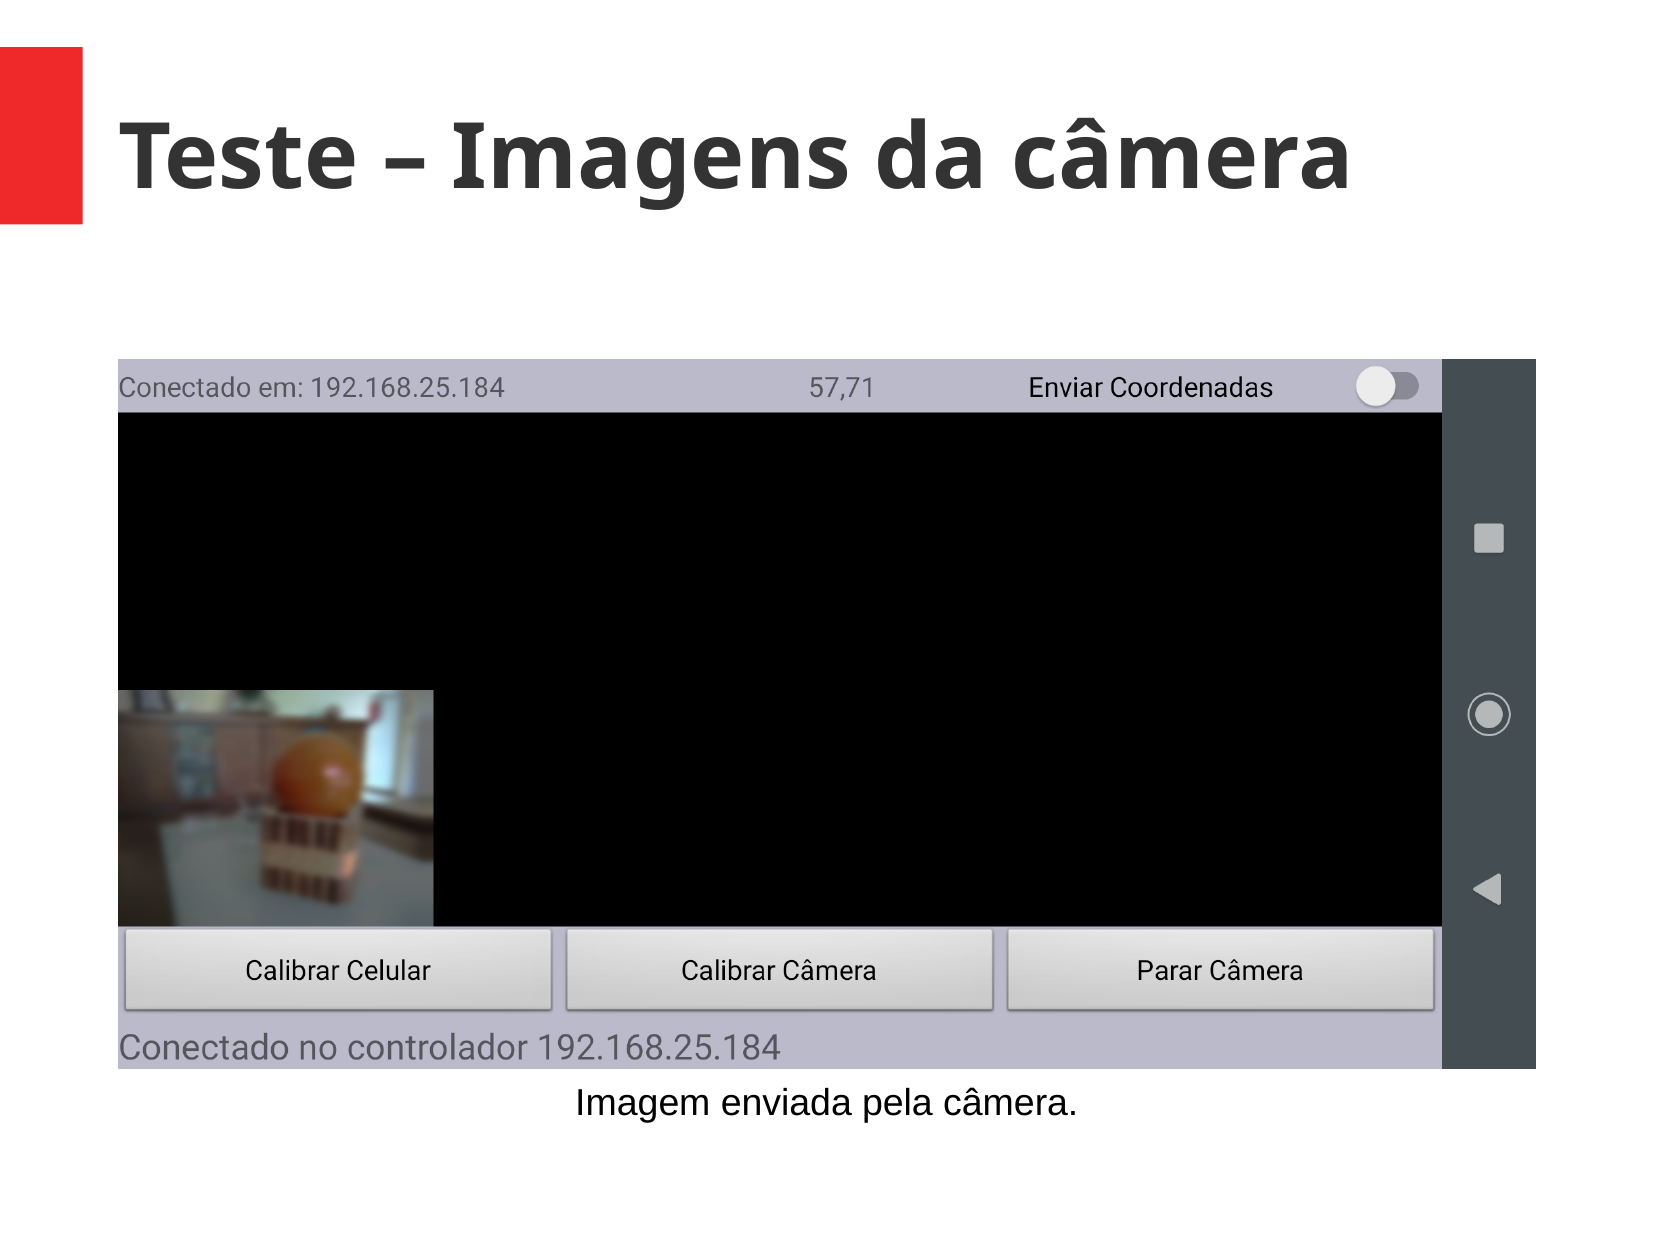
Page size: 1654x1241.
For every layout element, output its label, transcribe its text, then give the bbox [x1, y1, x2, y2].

picture [118, 359, 1536, 1069]
title Teste – Imagens da câmera [118, 49, 1571, 257]
text_box Imagem enviada pela câmera. [118, 1073, 1536, 1131]
